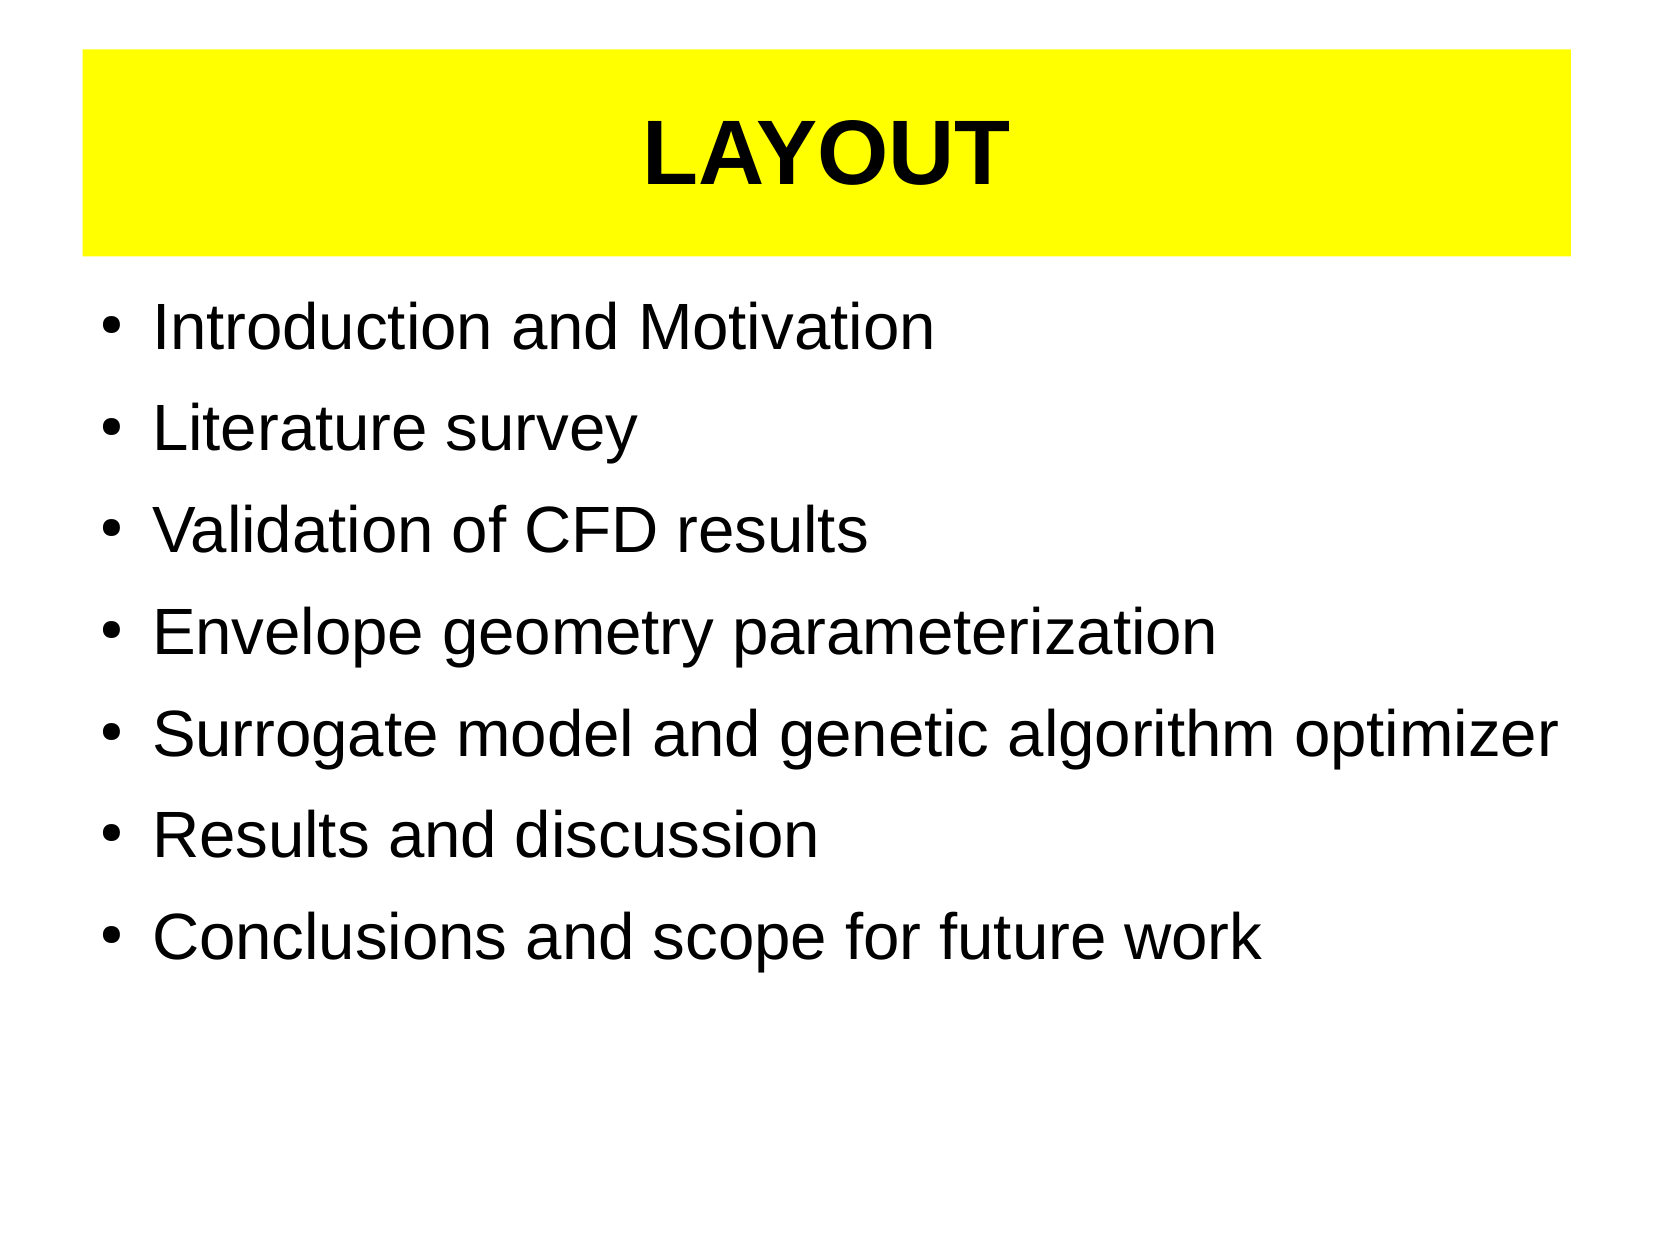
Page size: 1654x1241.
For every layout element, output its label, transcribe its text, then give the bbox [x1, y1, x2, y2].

list Introduction and Motivation Literature survey Validation of CFD results Envelope geometry parameterization Surrogate model and genetic algorithm optimizer Results and discussion Conclusions and scope for future work [82, 290, 1571, 1010]
title LAYOUT [82, 49, 1571, 257]
